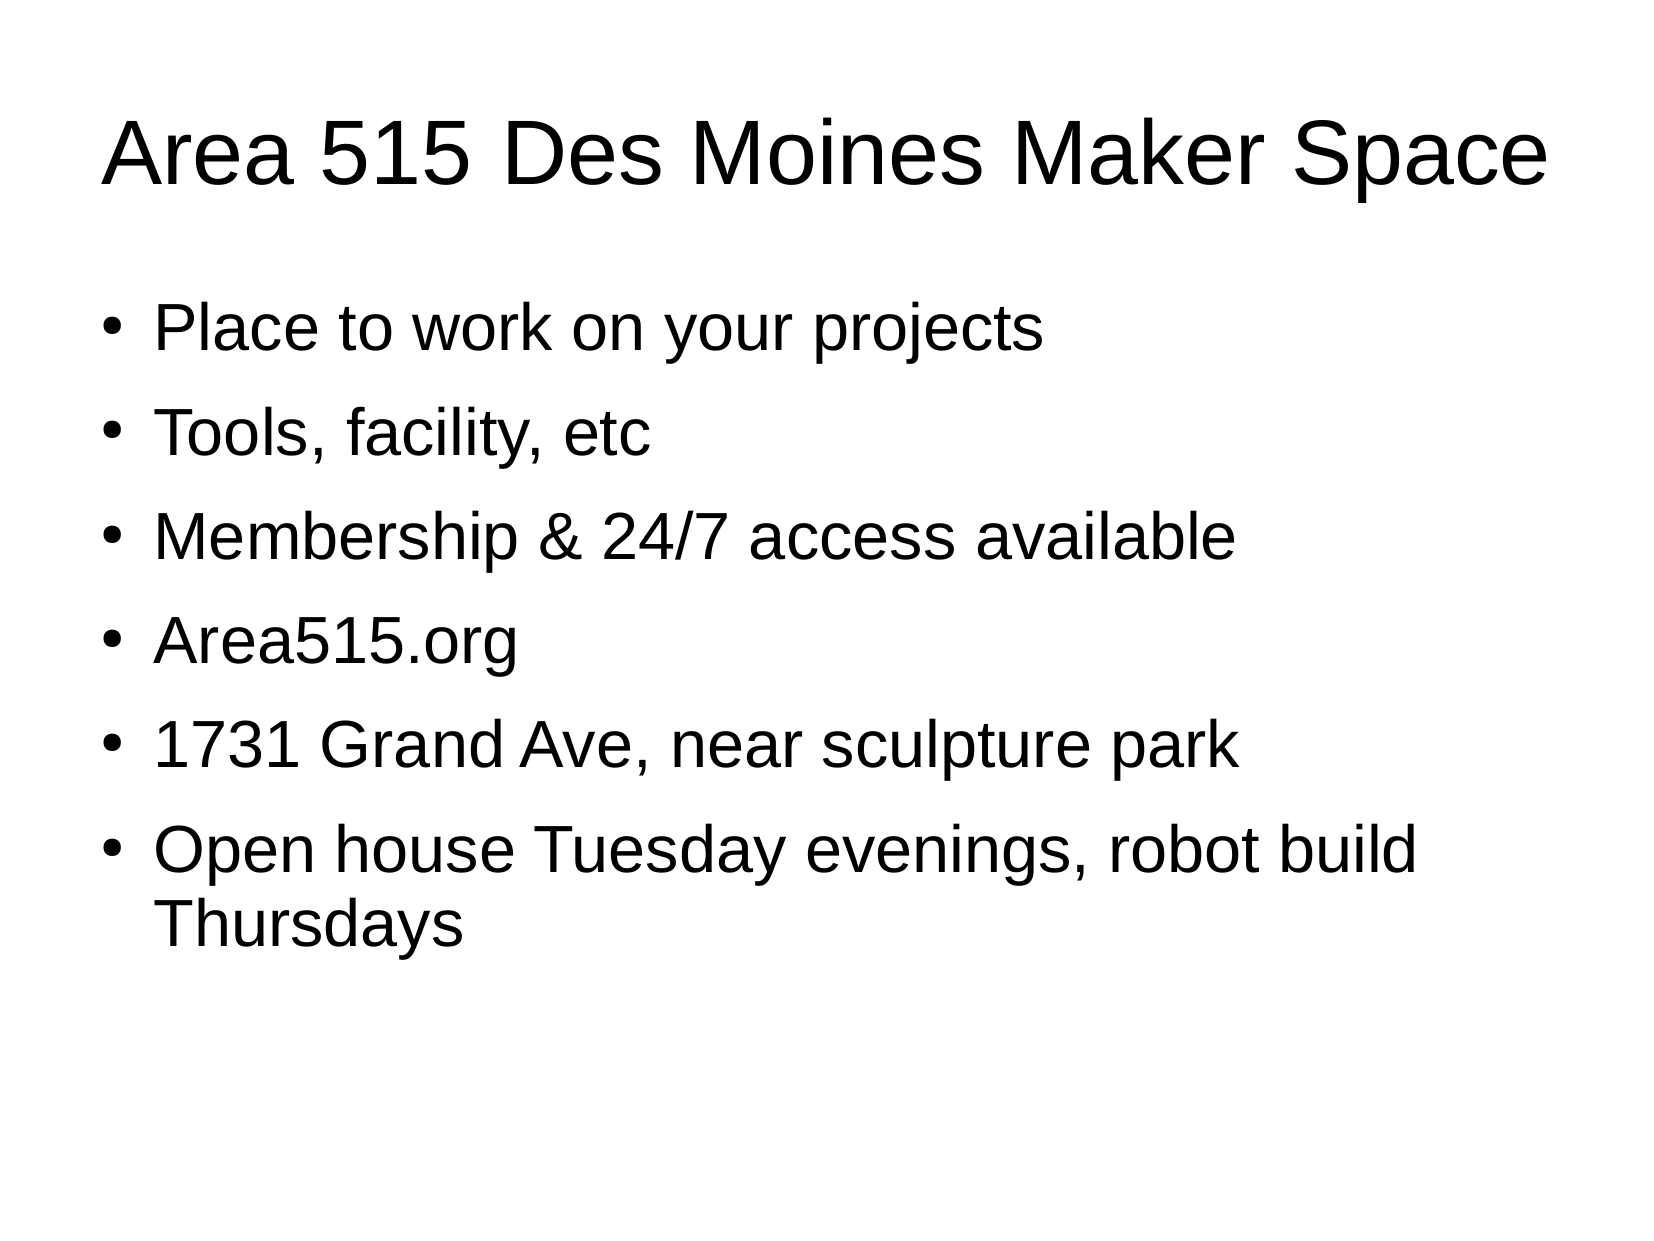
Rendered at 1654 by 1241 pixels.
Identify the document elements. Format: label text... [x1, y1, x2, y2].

list Place to work on your projects Tools, facility, etc Membership & 24/7 access available Area515.org 1731 Grand Ave, near sculpture park Open house Tuesday evenings, robot build Thursdays [82, 290, 1571, 1010]
title Area 515 Des Moines Maker Space [82, 49, 1571, 257]
